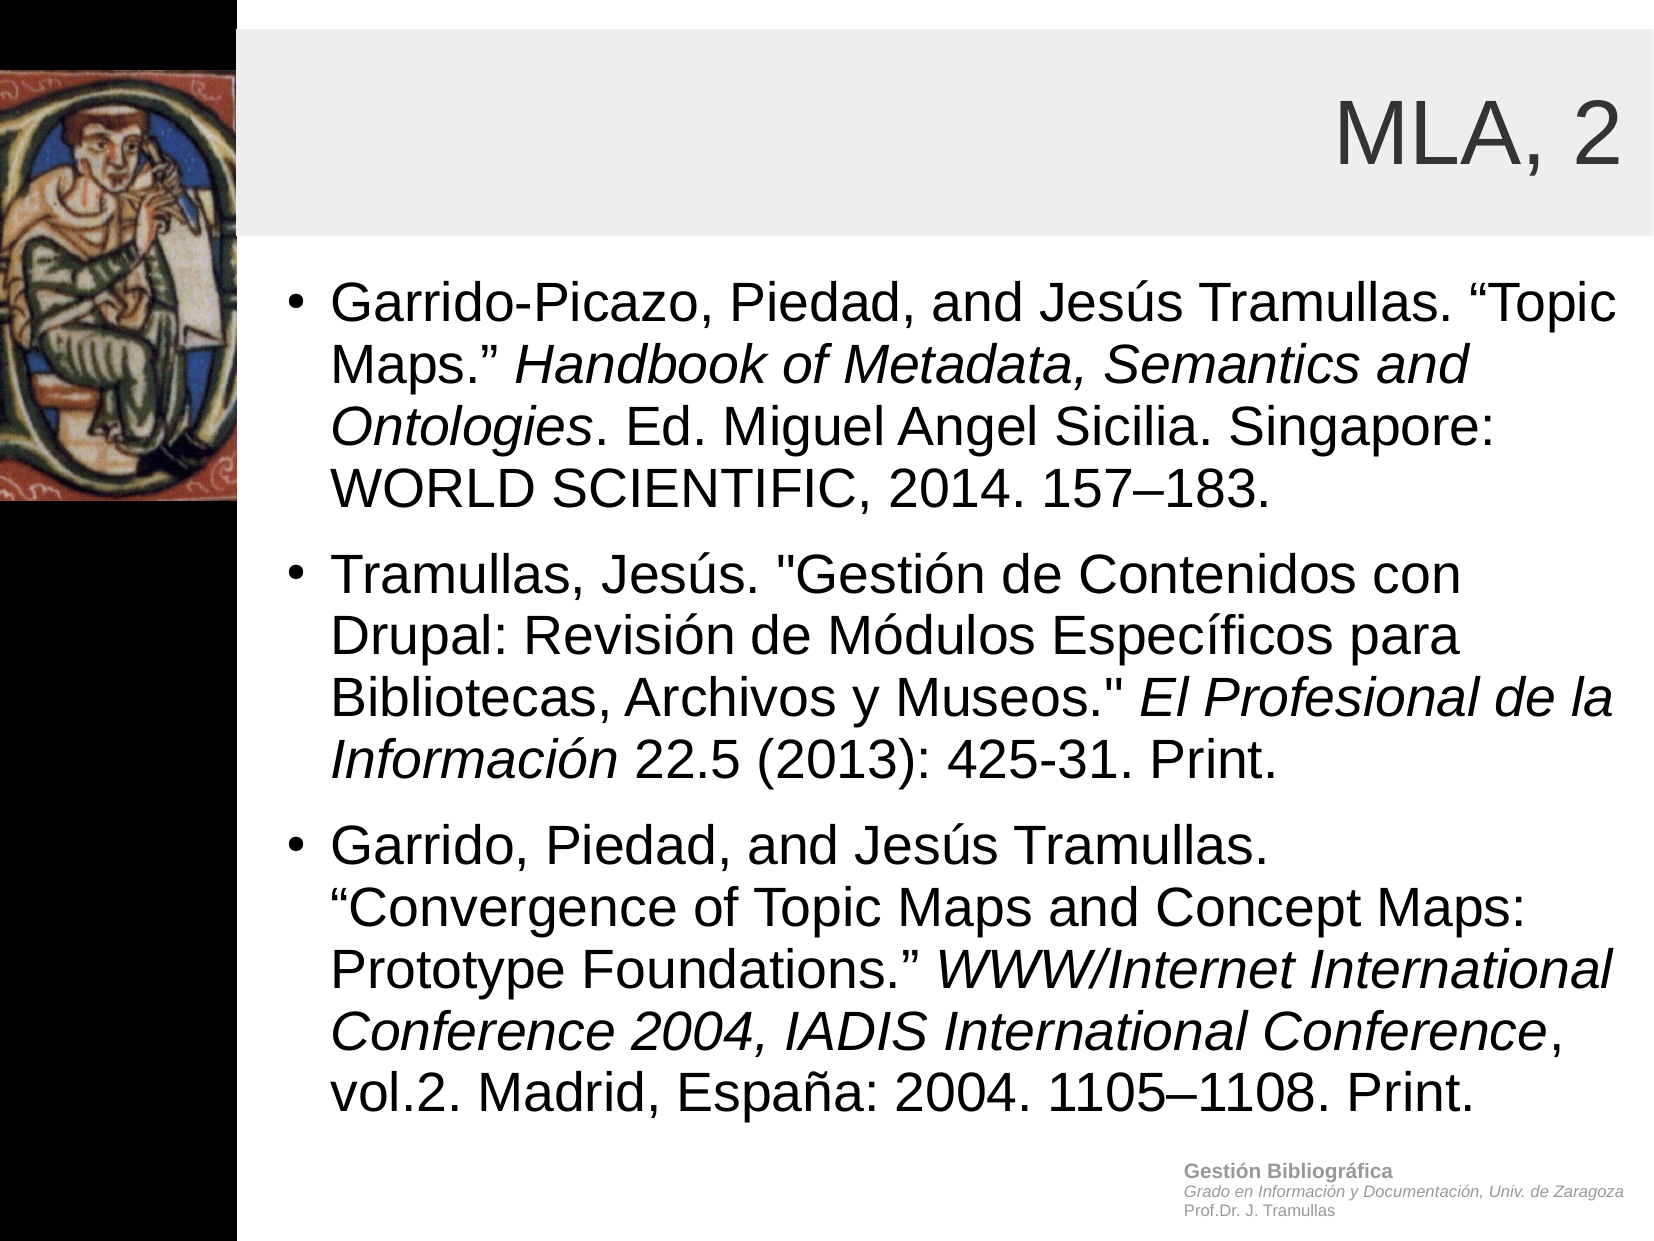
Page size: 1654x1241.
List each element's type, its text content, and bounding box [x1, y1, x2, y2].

picture [0, 70, 237, 501]
list Garrido-Picazo, Piedad, and Jesús Tramullas. “Topic Maps.” Handbook of Metadata, Semantics and Ontologies. Ed. Miguel Angel Sicilia. Singapore: WORLD SCIENTIFIC, 2014. 157–183. Tramullas, Jesús. "Gestión de Contenidos con Drupal: Revisión de Módulos Específicos para Bibliotecas, Archivos y Museos." El Profesional de la Información 22.5 (2013): 425-31. Print. Garrido, Piedad, and Jesús Tramullas. “Convergence of Topic Maps and Concept Maps: Prototype Foundations.” WWW/Internet International Conference 2004, IADIS International Conference, vol.2. Madrid, España: 2004. 1105–1108. Print. [271, 271, 1619, 1134]
title MLA, 2 [236, 29, 1654, 237]
